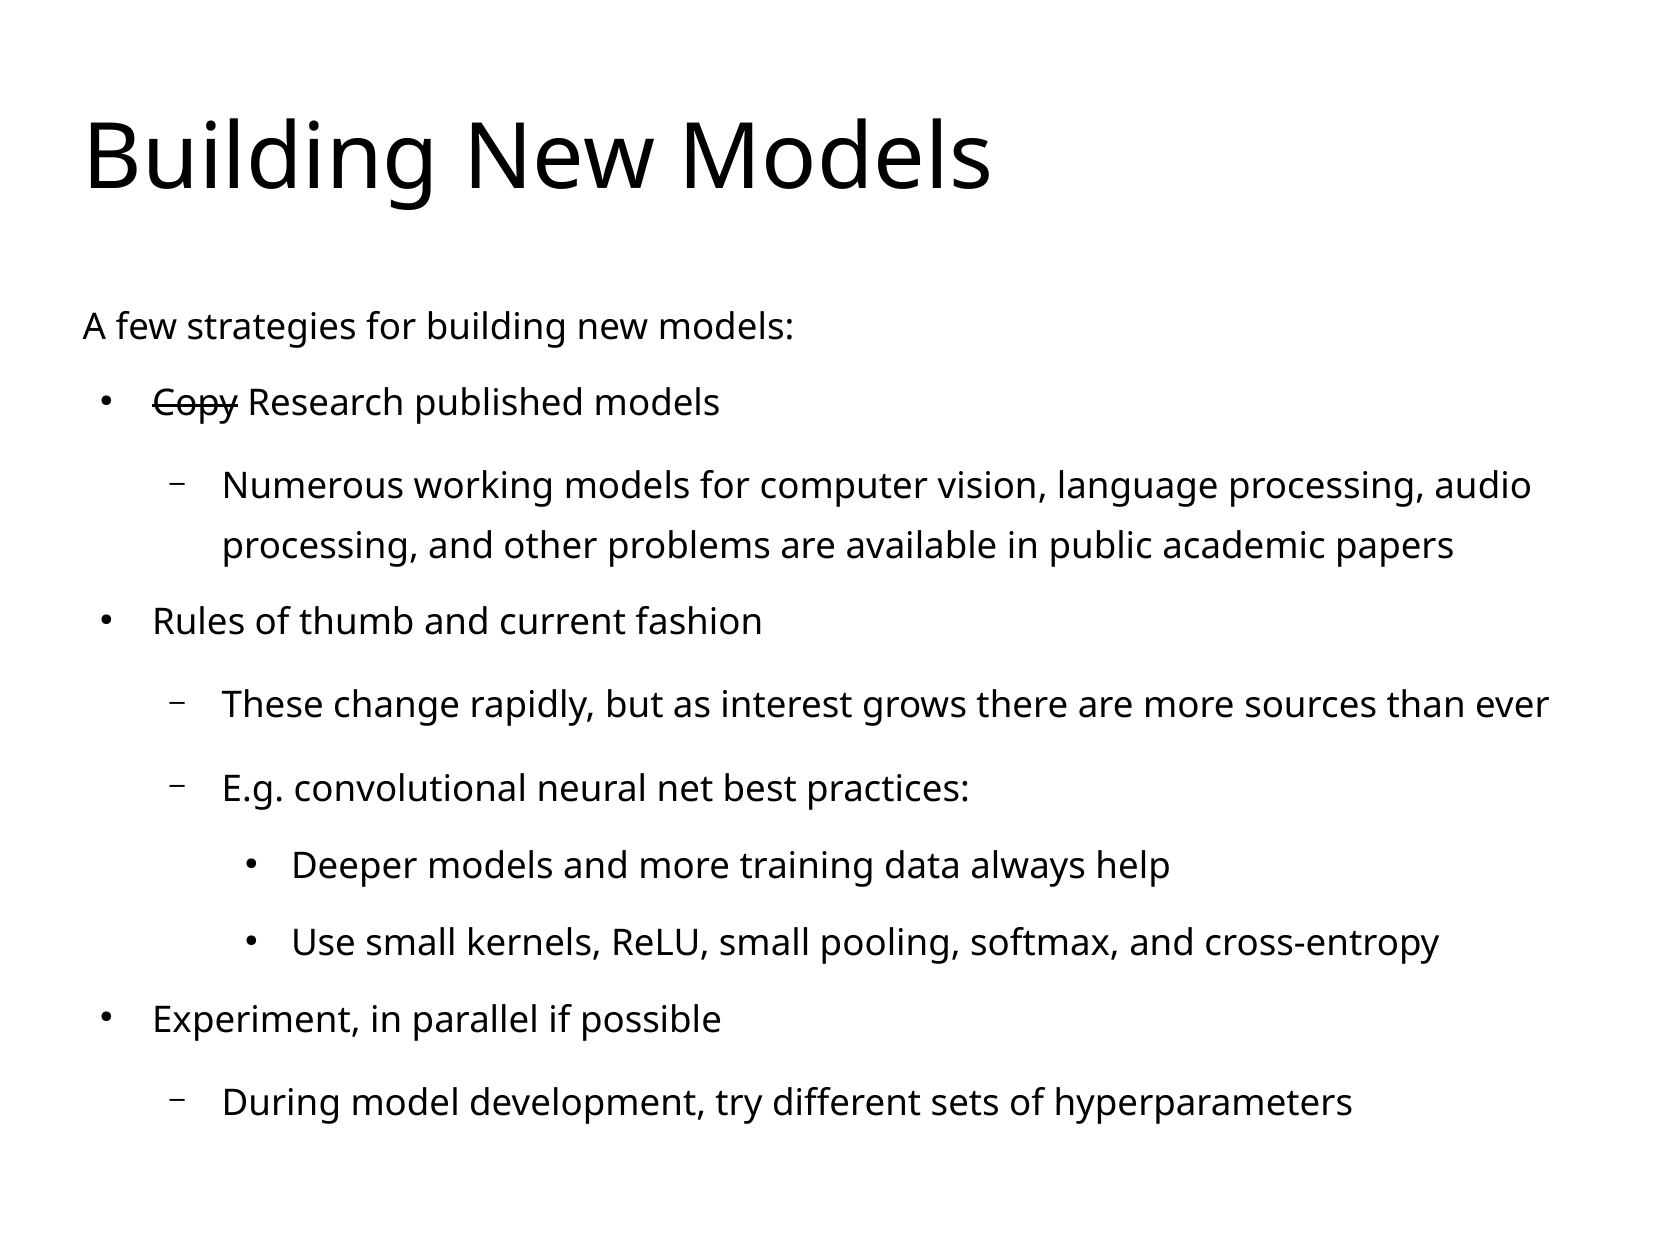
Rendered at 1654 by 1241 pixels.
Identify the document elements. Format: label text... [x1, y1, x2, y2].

list A few strategies for building new models: Copy Research published models Numerous working models for computer vision, language processing, audio processing, and other problems are available in public academic papers Rules of thumb and current fashion These change rapidly, but as interest grows there are more sources than ever E.g. convolutional neural net best practices: Deeper models and more training data always help Use small kernels, ReLU, small pooling, softmax, and cross-entropy Experiment, in parallel if possible During model development, try different sets of hyperparameters [82, 290, 1571, 1186]
title Building New Models [82, 49, 1571, 257]
